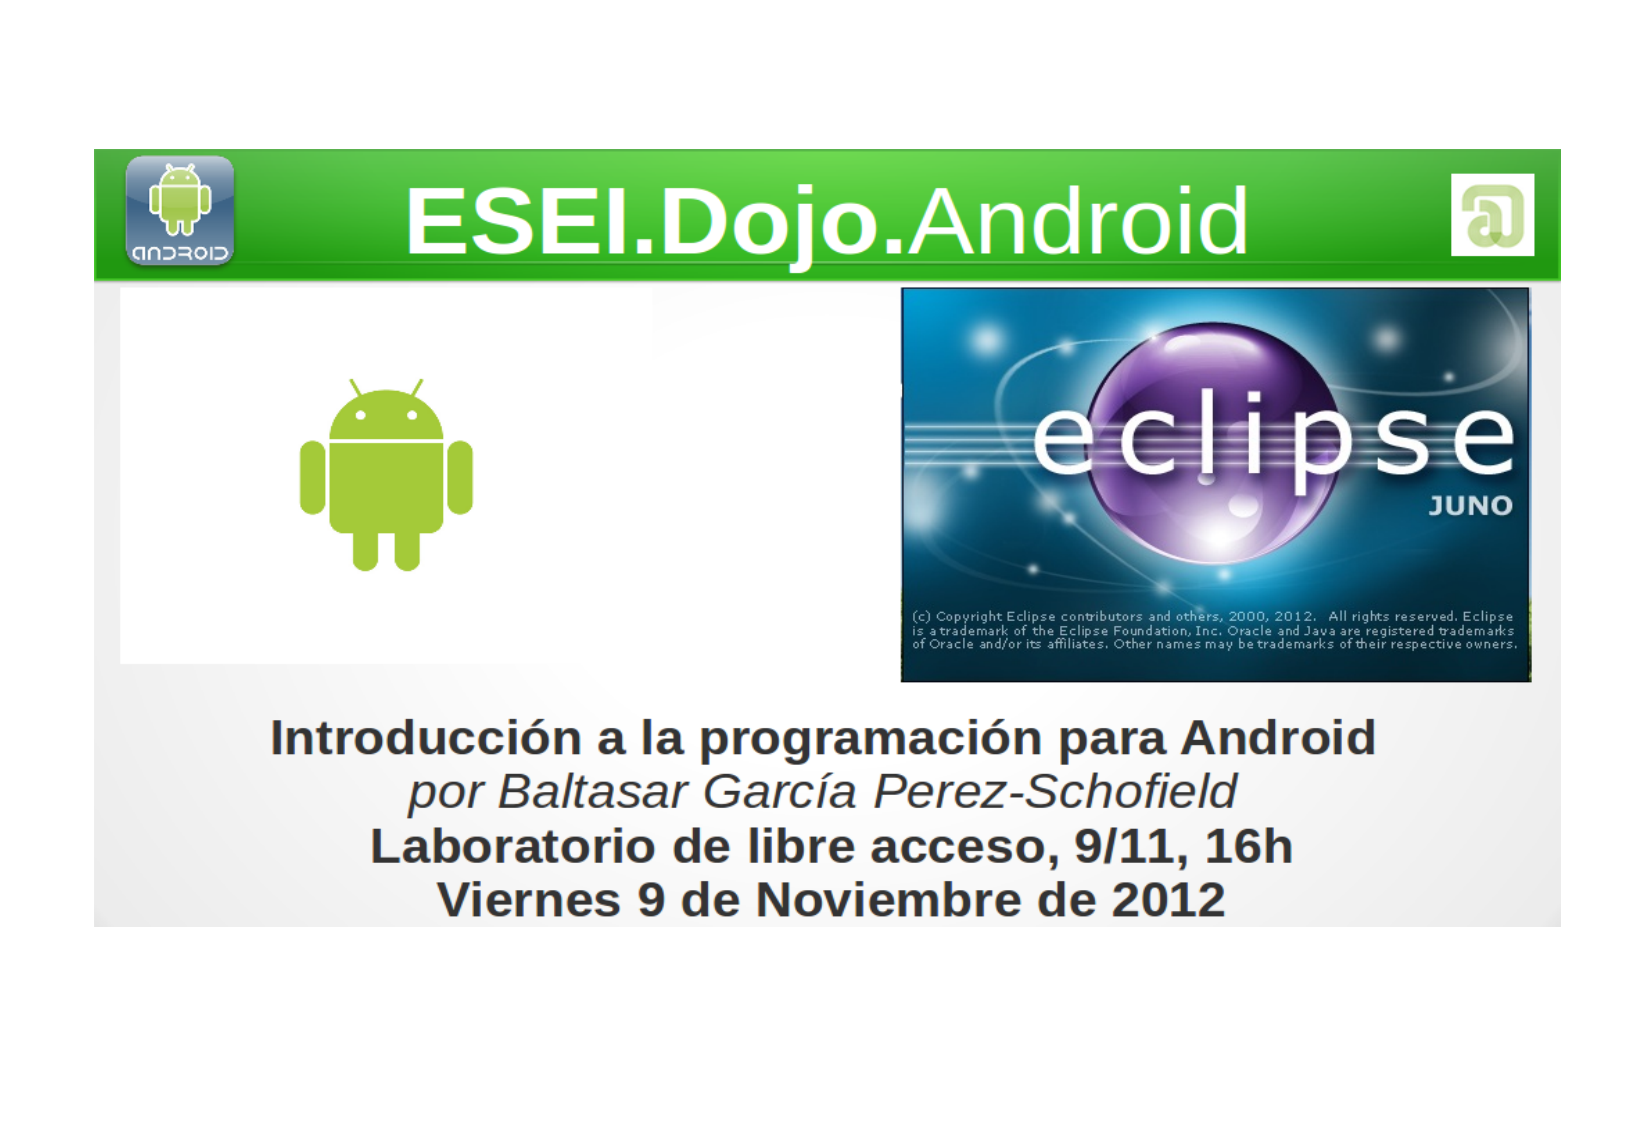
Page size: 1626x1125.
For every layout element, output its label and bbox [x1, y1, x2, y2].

picture [94, 149, 1561, 927]
